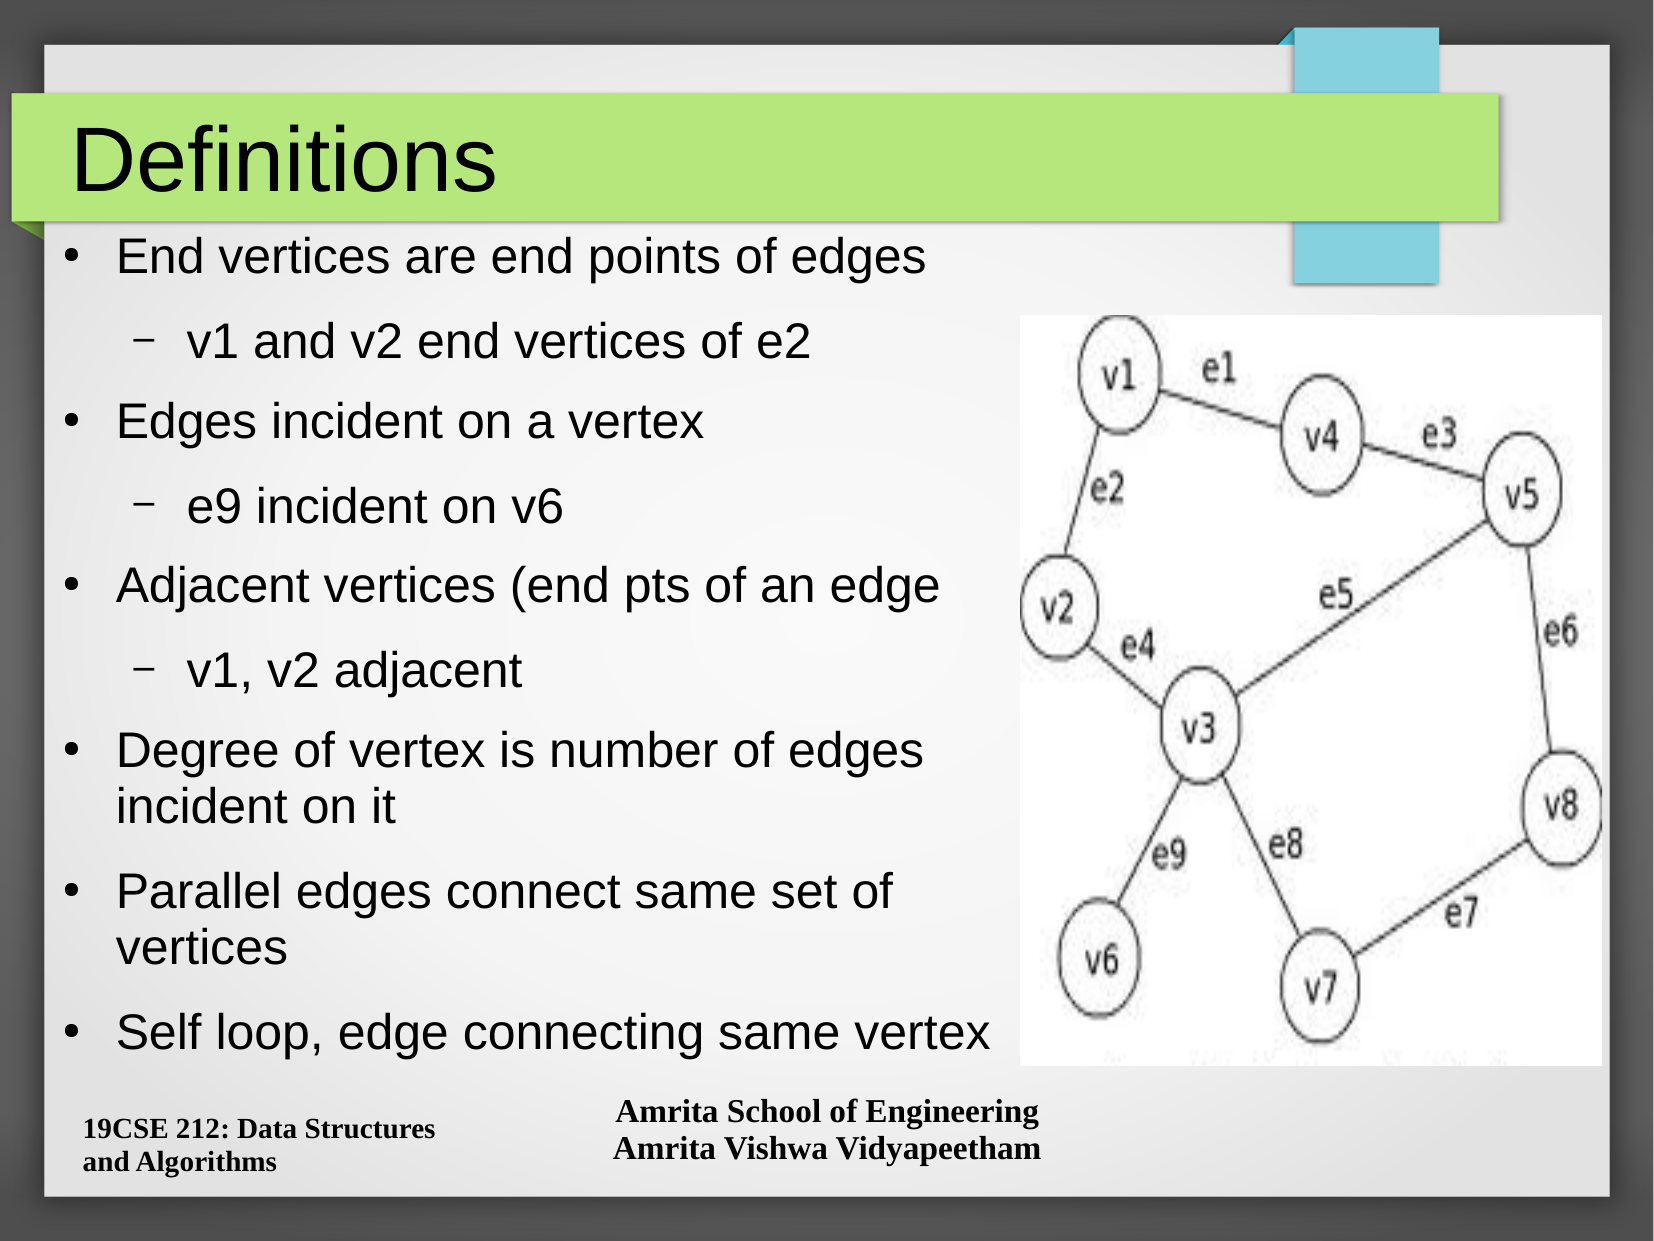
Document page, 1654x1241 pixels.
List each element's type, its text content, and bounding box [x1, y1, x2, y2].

title Definitions [70, 106, 1229, 213]
list End vertices are end points of edges v1 and v2 end vertices of e2 Edges incident on a vertex e9 incident on v6 Adjacent vertices (end pts of an edge v1, v2 adjacent Degree of vertex is number of edges incident on it Parallel edges connect same set of vertices Self loop, edge connecting same vertex [45, 228, 1021, 1126]
picture [0, 0, 1654, 1241]
